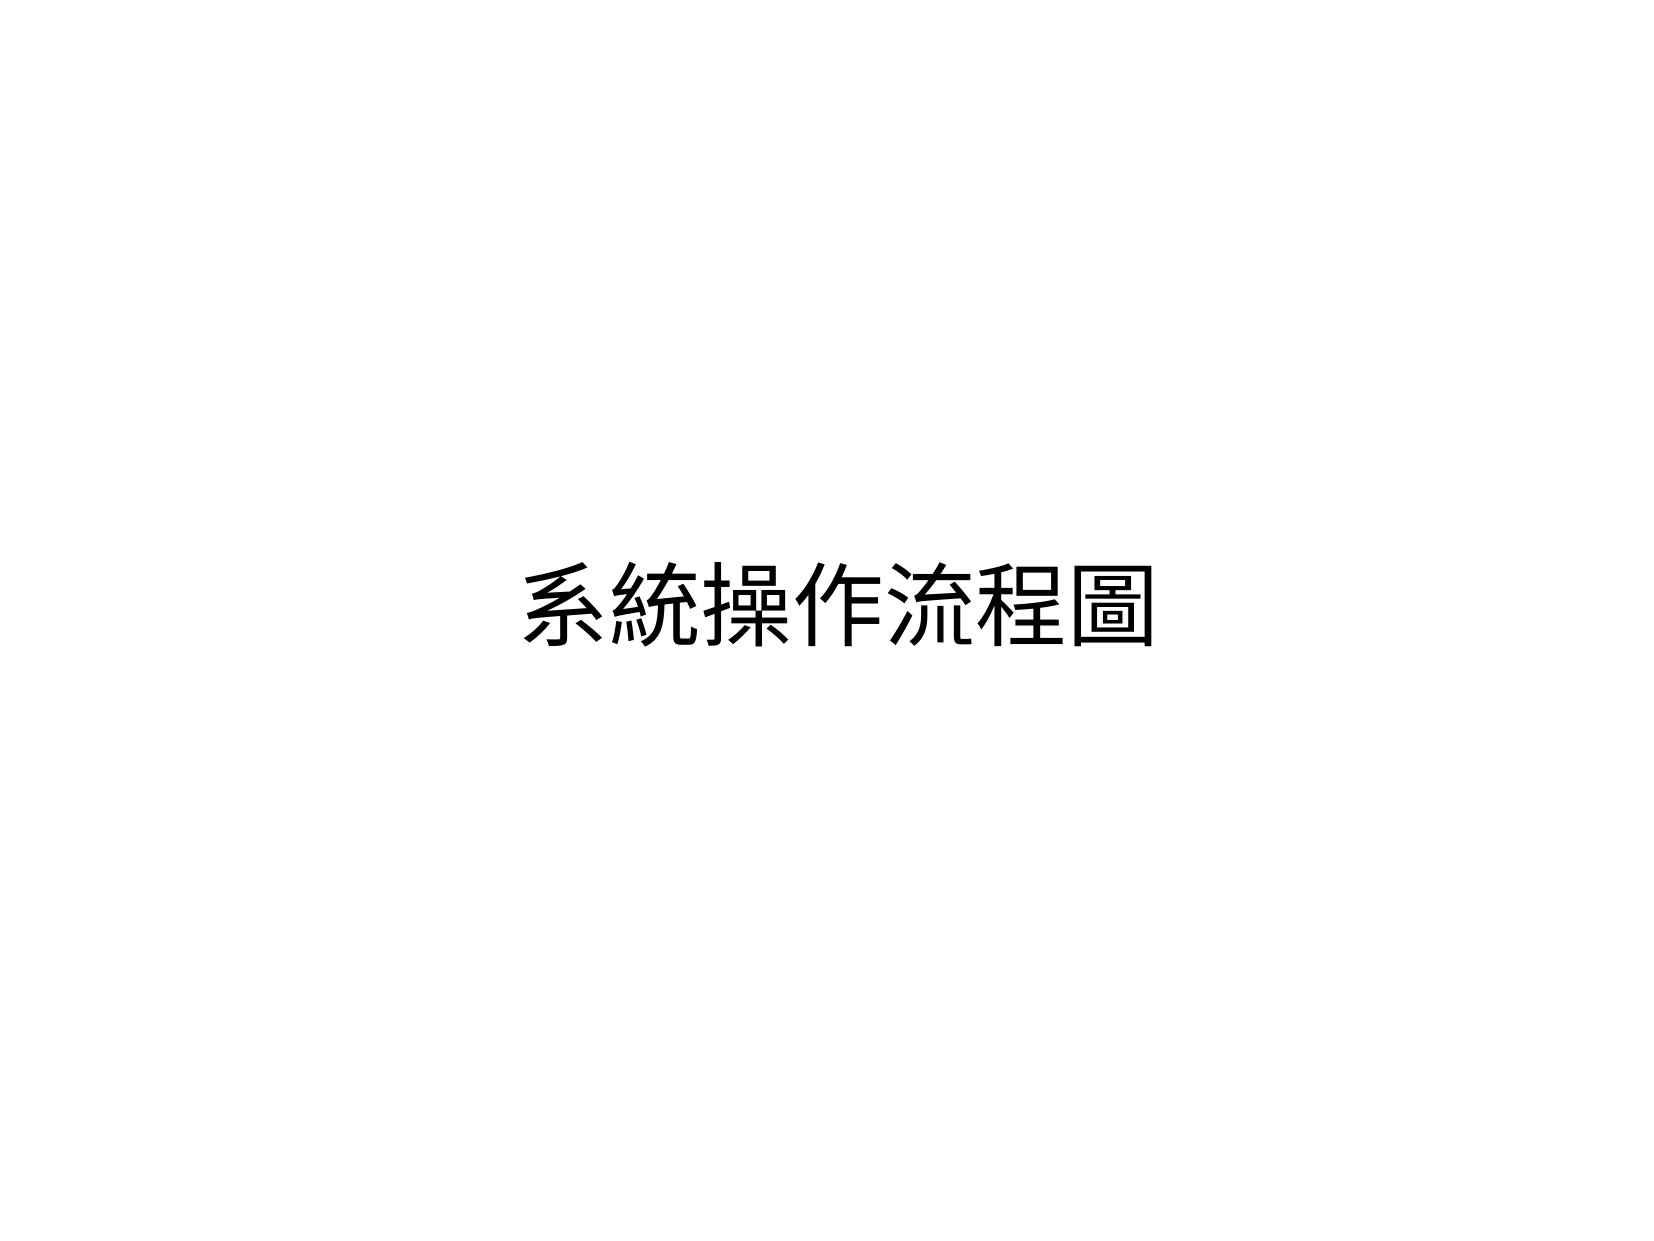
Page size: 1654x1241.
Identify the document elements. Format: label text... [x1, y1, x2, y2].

title 系統操作流程圖 [94, 496, 1583, 704]
